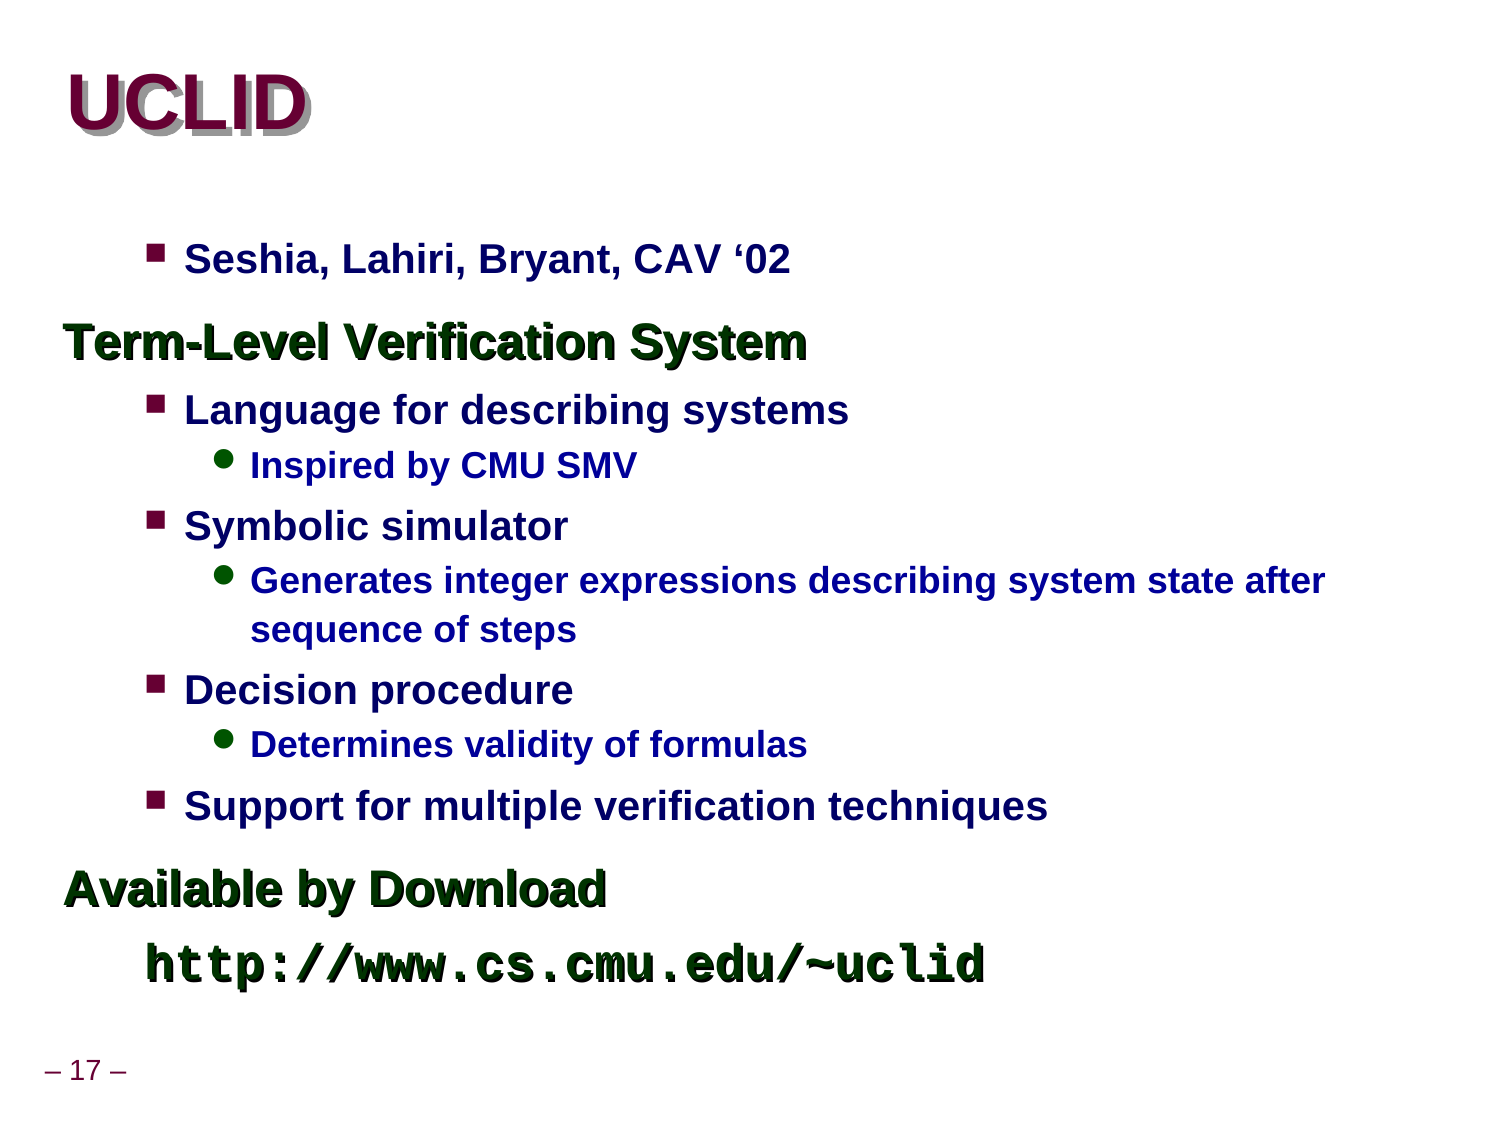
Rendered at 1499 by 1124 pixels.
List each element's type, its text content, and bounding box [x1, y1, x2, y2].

list Seshia, Lahiri, Bryant, CAV ‘02 Term-Level Verification System Language for describing systems Inspired by CMU SMV Symbolic simulator Generates integer expressions describing system state after sequence of steps Decision procedure Determines validity of formulas Support for multiple verification techniques Available by Download http://www.cs.cmu.edu/~uclid [47, 224, 1409, 1086]
title UCLID [66, 40, 1495, 169]
